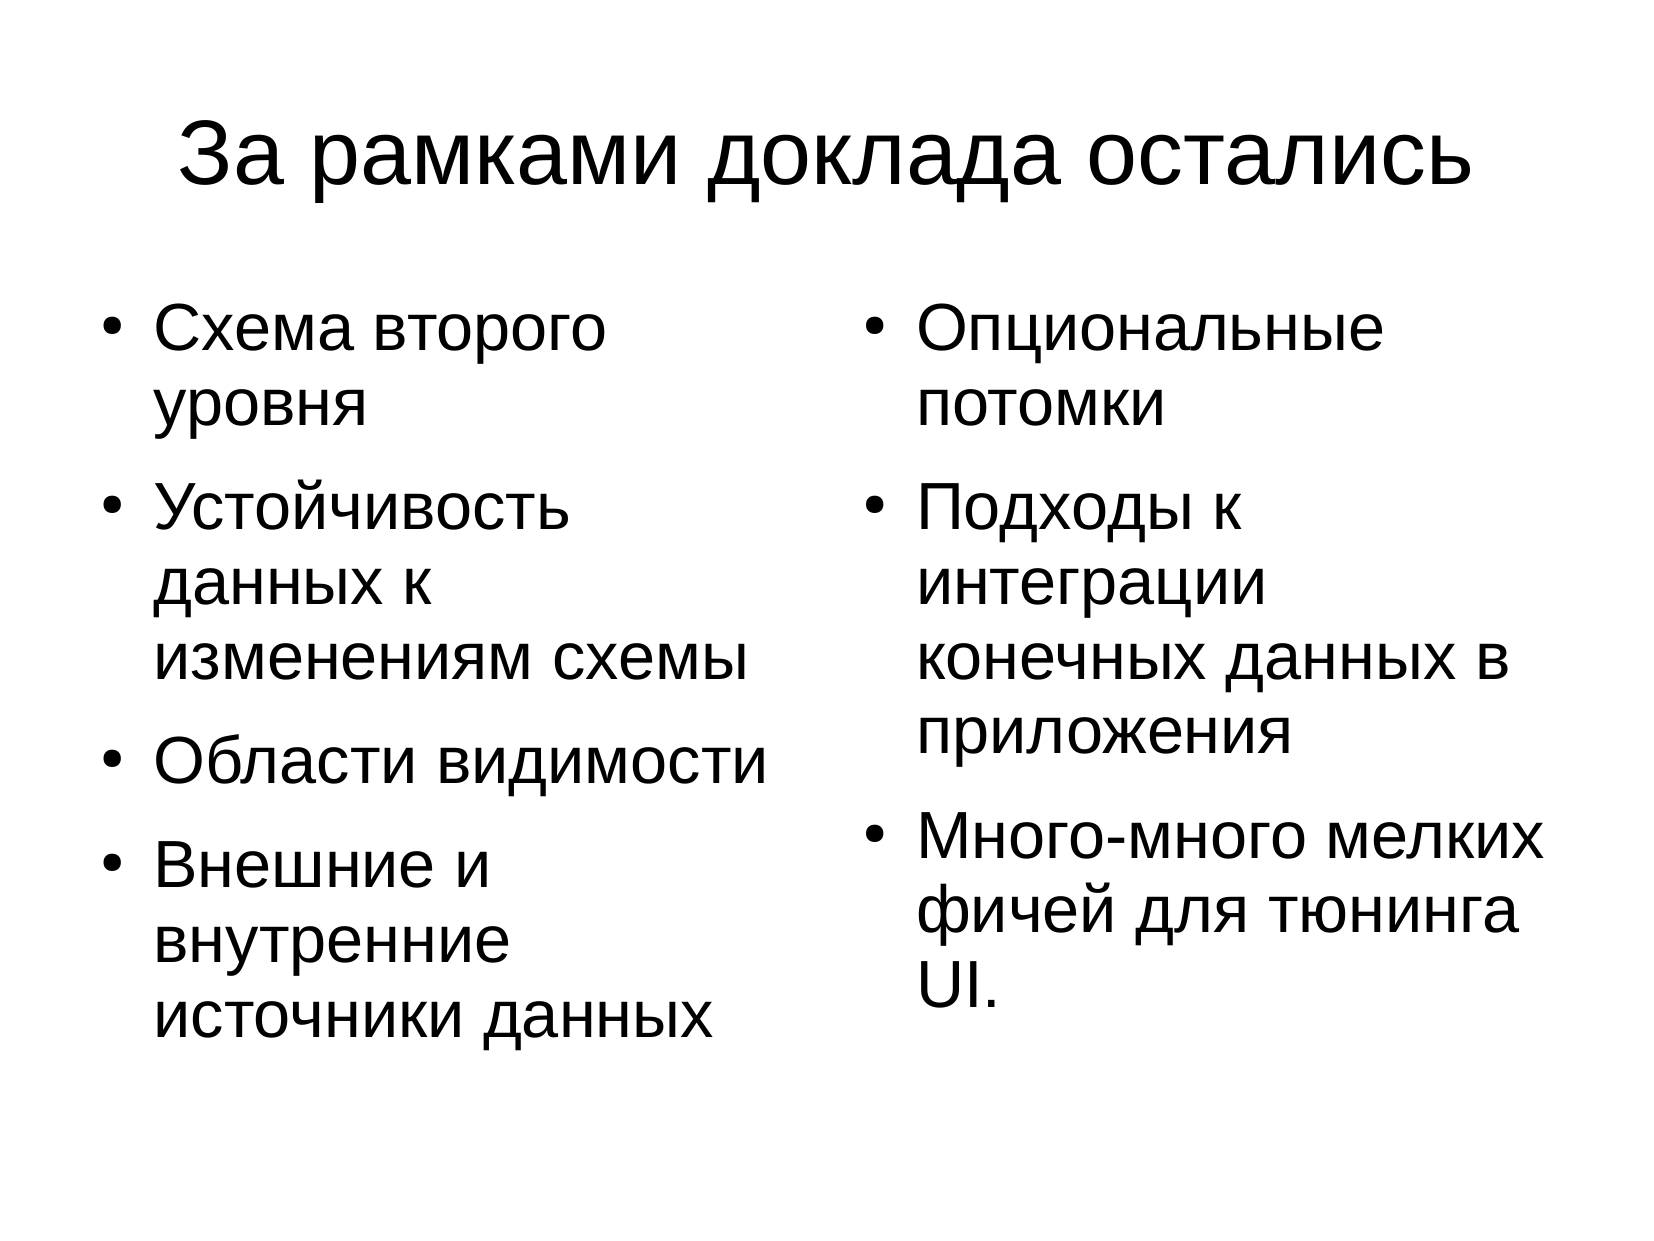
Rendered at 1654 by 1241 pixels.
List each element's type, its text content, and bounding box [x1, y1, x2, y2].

list Опциональные потомки Подходы к интеграции конечных данных в приложения Много-много мелких фичей для тюнинга UI. [845, 290, 1572, 1109]
title За рамками доклада остались [82, 49, 1571, 257]
list Схема второго уровня Устойчивость данных к изменениям схемы Области видимости Внешние и внутренние источники данных [82, 290, 809, 1109]
